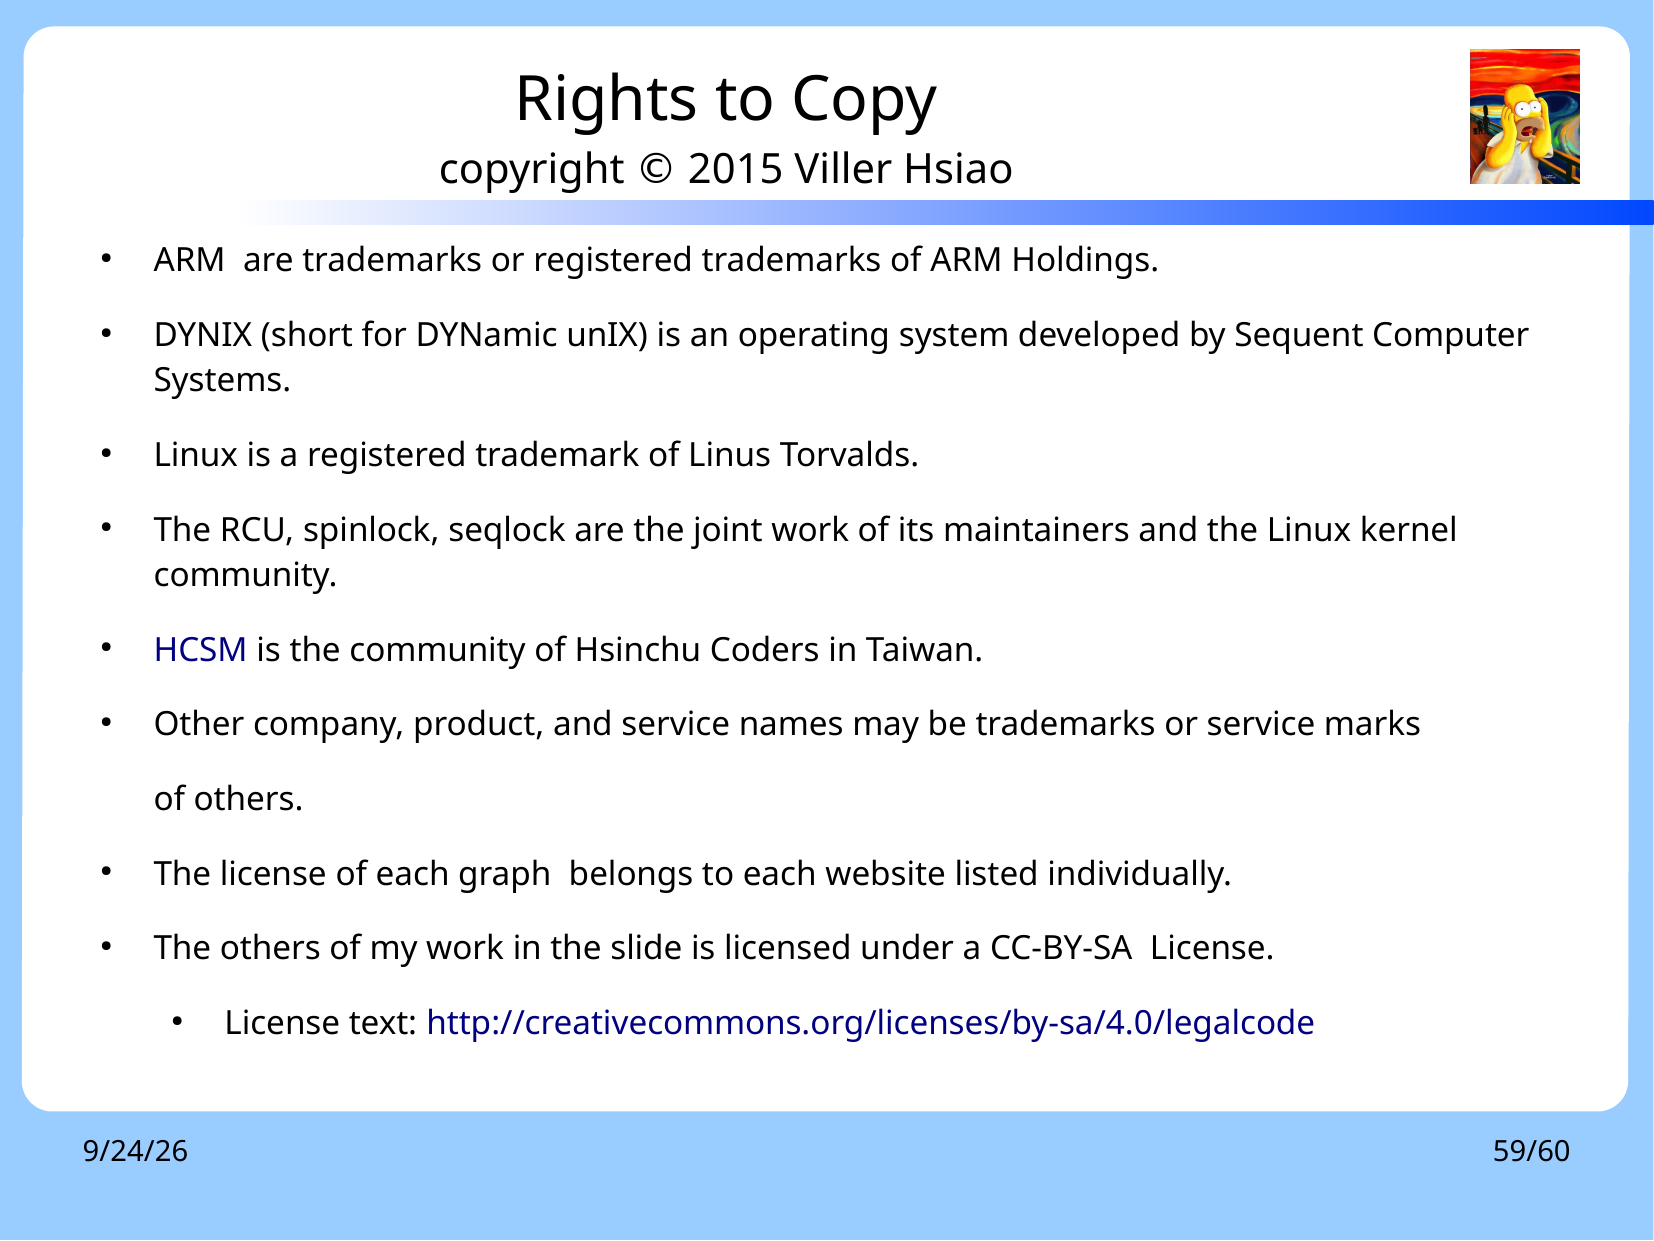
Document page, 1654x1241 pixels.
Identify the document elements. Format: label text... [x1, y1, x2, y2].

title Rights to Copy copyright © 2015 Viller Hsiao [82, 49, 1371, 201]
picture [1470, 49, 1580, 184]
list ARM are trademarks or registered trademarks of ARM Holdings. DYNIX (short for DYNamic unIX) is an operating system developed by Sequent Computer Systems. Linux is a registered trademark of Linus Torvalds. The RCU, spinlock, seqlock are the joint work of its maintainers and the Linux kernel community. HCSM is the community of Hsinchu Coders in Taiwan. Other company, product, and service names may be trademarks or service marks of others. The license of each graph belongs to each website listed individually. The others of my work in the slide is licensed under a CC-BY-SA License. License text: http://creativecommons.org/licenses/by-sa/4.0/legalcode [82, 236, 1571, 1066]
